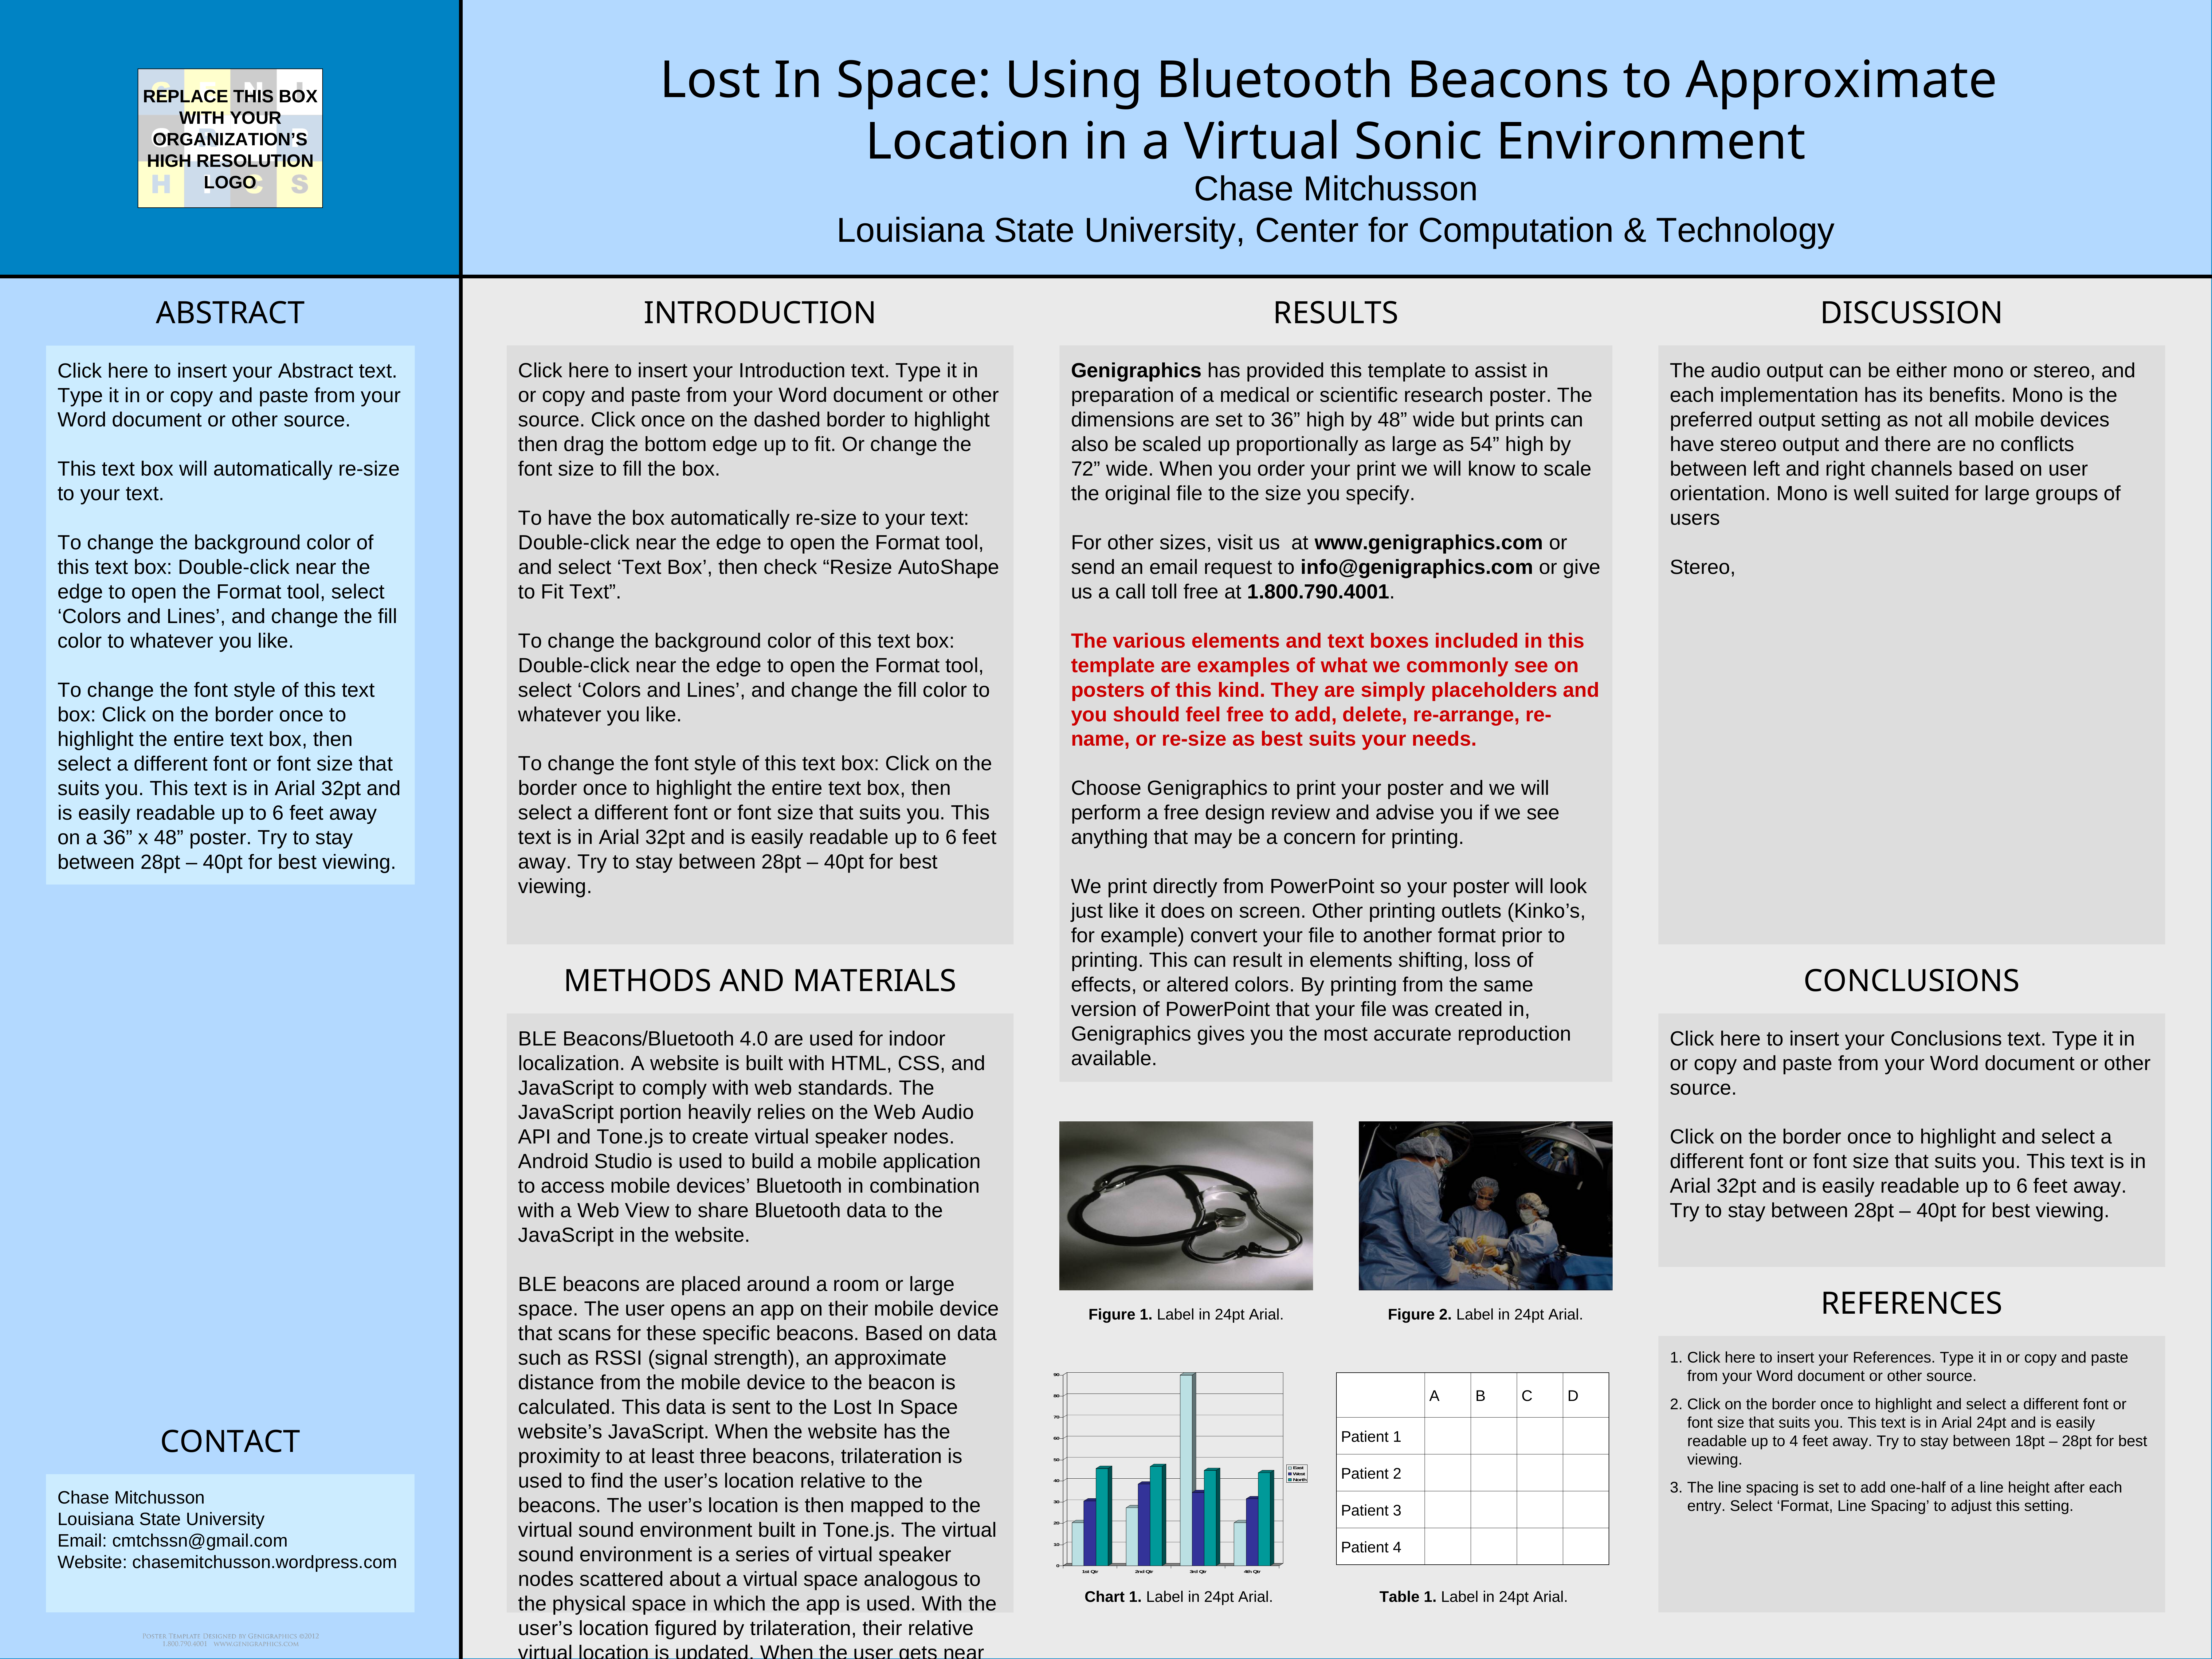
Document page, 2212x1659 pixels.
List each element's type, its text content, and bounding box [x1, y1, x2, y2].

text_box RESULTS [1059, 276, 1613, 346]
text_box Genigraphics has provided this template to assist in preparation of a medical or scientific research poster. The dimensions are set to 36” high by 48” wide but prints can also be scaled up proportionally as large as 54” high by 72” wide. When you order your print we will know to scale the original file to the size you specify. For other sizes, visit us at www.genigraphics.com or send an email request to info@genigraphics.com or give us a call toll free at 1.800.790.4001. The various elements and text boxes included in this template are examples of what we commonly see on posters of this kind. They are simply placeholders and you should feel free to add, delete, re-arrange, re-name, or re-size as best suits your needs. Choose Genigraphics to print your poster and we will perform a free design review and advise you if we see anything that may be a concern for printing. We print directly from PowerPoint so your poster will look just like it does on screen. Other printing outlets (Kinko’s, for example) convert your file to another format prior to printing. This can result in elements shifting, loss of effects, or altered colors. By printing from the same version of PowerPoint that your file was created in, Genigraphics gives you the most accurate reproduction available. [1059, 346, 1613, 1082]
chart [1048, 1369, 1310, 1579]
table_cell [1471, 1454, 1517, 1491]
table_cell [1563, 1418, 1609, 1454]
text_box DISCUSSION [1658, 276, 2165, 346]
text_box INTRODUCTION [507, 276, 1014, 346]
text_box Click here to insert your Conclusions text. Type it in or copy and paste from your Word document or other source. Click on the border once to highlight and select a different font or font size that suits you. This text is in Arial 32pt and is easily readable up to 6 feet away. Try to stay between 28pt – 40pt for best viewing. [1658, 1014, 2165, 1267]
table_cell [1563, 1454, 1609, 1491]
table_cell [1425, 1418, 1471, 1454]
text_box Chase Mitchusson Louisiana State University Email: cmtchssn@gmail.com Website: chasemitchusson.wordpress.com [46, 1474, 415, 1613]
table_cell [1563, 1528, 1609, 1564]
table_cell Patient 3 [1337, 1491, 1425, 1528]
text_box METHODS AND MATERIALS [507, 944, 1014, 1014]
text_box CONCLUSIONS [1658, 944, 2165, 1014]
text_box BLE Beacons/Bluetooth 4.0 are used for indoor localization. A website is built with HTML, CSS, and JavaScript to comply with web standards. The JavaScript portion heavily relies on the Web Audio API and Tone.js to create virtual speaker nodes. Android Studio is used to build a mobile application to access mobile devices’ Bluetooth in combination with a Web View to share Bluetooth data to the JavaScript in the website. BLE beacons are placed around a room or large space. The user opens an app on their mobile device that scans for these specific beacons. Based on data such as RSSI (signal strength), an approximate distance from the mobile device to the beacon is calculated. This data is sent to the Lost In Space website’s JavaScript. When the website has the proximity to at least three beacons, trilateration is used to find the user’s location relative to the beacons. The user’s location is then mapped to the virtual sound environment built in Tone.js. The virtual sound environment is a series of virtual speaker nodes scattered about a virtual space analogous to the physical space in which the app is used. With the user’s location figured by trilateration, their relative virtual location is updated. When the user gets near virtual speaker nodes, the nodes become audible through the mobile devices speaker. It is up to the user to explore the virtual space, analogous to their physical space, to discover the audio within the virtual environment. [507, 1014, 1014, 1613]
table_cell Patient 1 [1337, 1418, 1425, 1454]
text_box Click here to insert your Introduction text. Type it in or copy and paste from your Word document or other source. Click once on the dashed border to highlight then drag the bottom edge up to fit. Or change the font size to fill the box. To have the box automatically re-size to your text: Double-click near the edge to open the Format tool, and select ‘Text Box’, then check “Resize AutoShape to Fit Text”. To change the background color of this text box: Double-click near the edge to open the Format tool, select ‘Colors and Lines’, and change the fill color to whatever you like. To change the font style of this text box: Click on the border once to highlight the entire text box, then select a different font or font size that suits you. This text is in Arial 32pt and is easily readable up to 6 feet away. Try to stay between 28pt – 40pt for best viewing. [507, 346, 1014, 944]
picture [142, 1633, 319, 1648]
table_cell [1563, 1491, 1609, 1528]
text_box Figure 2. Label in 24pt Arial. [1383, 1302, 1588, 1325]
table_cell [1471, 1491, 1517, 1528]
table_cell [1471, 1528, 1517, 1564]
table_cell [1517, 1528, 1563, 1564]
table_cell [1517, 1454, 1563, 1491]
text_box Click here to insert your References. Type it in or copy and paste from your Word document or other source. Click on the border once to highlight and select a different font or font size that suits you. This text is in Arial 24pt and is easily readable up to 4 feet away. Try to stay between 18pt – 28pt for best viewing. The line spacing is set to add one-half of a line height after each entry. Select ‘Format, Line Spacing’ to adjust this setting. [1658, 1336, 2165, 1613]
table_header D [1563, 1373, 1609, 1417]
table_header B [1471, 1373, 1517, 1417]
text_box REPLACE THIS BOX WITH YOUR ORGANIZATION’S HIGH RESOLUTION LOGO [138, 69, 323, 208]
table_cell [1471, 1418, 1517, 1454]
table_header [1337, 1373, 1425, 1417]
table_header C [1517, 1373, 1563, 1417]
table_cell [1425, 1454, 1471, 1491]
picture [1059, 1121, 1313, 1291]
text_box Figure 1. Label in 24pt Arial. [1084, 1302, 1289, 1325]
table_cell [1425, 1491, 1471, 1528]
text_box Table 1. Label in 24pt Arial. [1375, 1584, 1573, 1607]
text_box ABSTRACT [0, 276, 461, 346]
table_cell Patient 2 [1337, 1454, 1425, 1491]
text_box Lost In Space: Using Bluetooth Beacons to Approximate Location in a Virtual Sonic Environment [461, 0, 2211, 138]
table_cell [1425, 1528, 1471, 1564]
text_box Click here to insert your Abstract text. Type it in or copy and paste from your Word document or other source. This text box will automatically re-size to your text. To change the background color of this text box: Double-click near the edge to open the Format tool, select ‘Colors and Lines’, and change the fill color to whatever you like. To change the font style of this text box: Click on the border once to highlight the entire text box, then select a different font or font size that suits you. This text is in Arial 32pt and is easily readable up to 6 feet away on a 36” x 48” poster. Try to stay between 28pt – 40pt for best viewing. [46, 346, 415, 885]
text_box Chart 1. Label in 24pt Arial. [1080, 1584, 1278, 1607]
table_cell [1517, 1491, 1563, 1528]
table_header A [1425, 1373, 1471, 1417]
text_box The audio output can be either mono or stereo, and each implementation has its benefits. Mono is the preferred output setting as not all mobile devices have stereo output and there are no conflicts between left and right channels based on user orientation. Mono is well suited for large groups of users Stereo, [1658, 346, 2165, 944]
table_cell [1517, 1418, 1563, 1454]
text_box REFERENCES [1658, 1267, 2165, 1336]
table_cell Patient 4 [1337, 1528, 1425, 1564]
picture [1359, 1121, 1613, 1291]
text_box CONTACT [0, 1405, 461, 1474]
text_box Chase Mitchusson Louisiana State University, Center for Computation & Technology [461, 138, 2211, 276]
